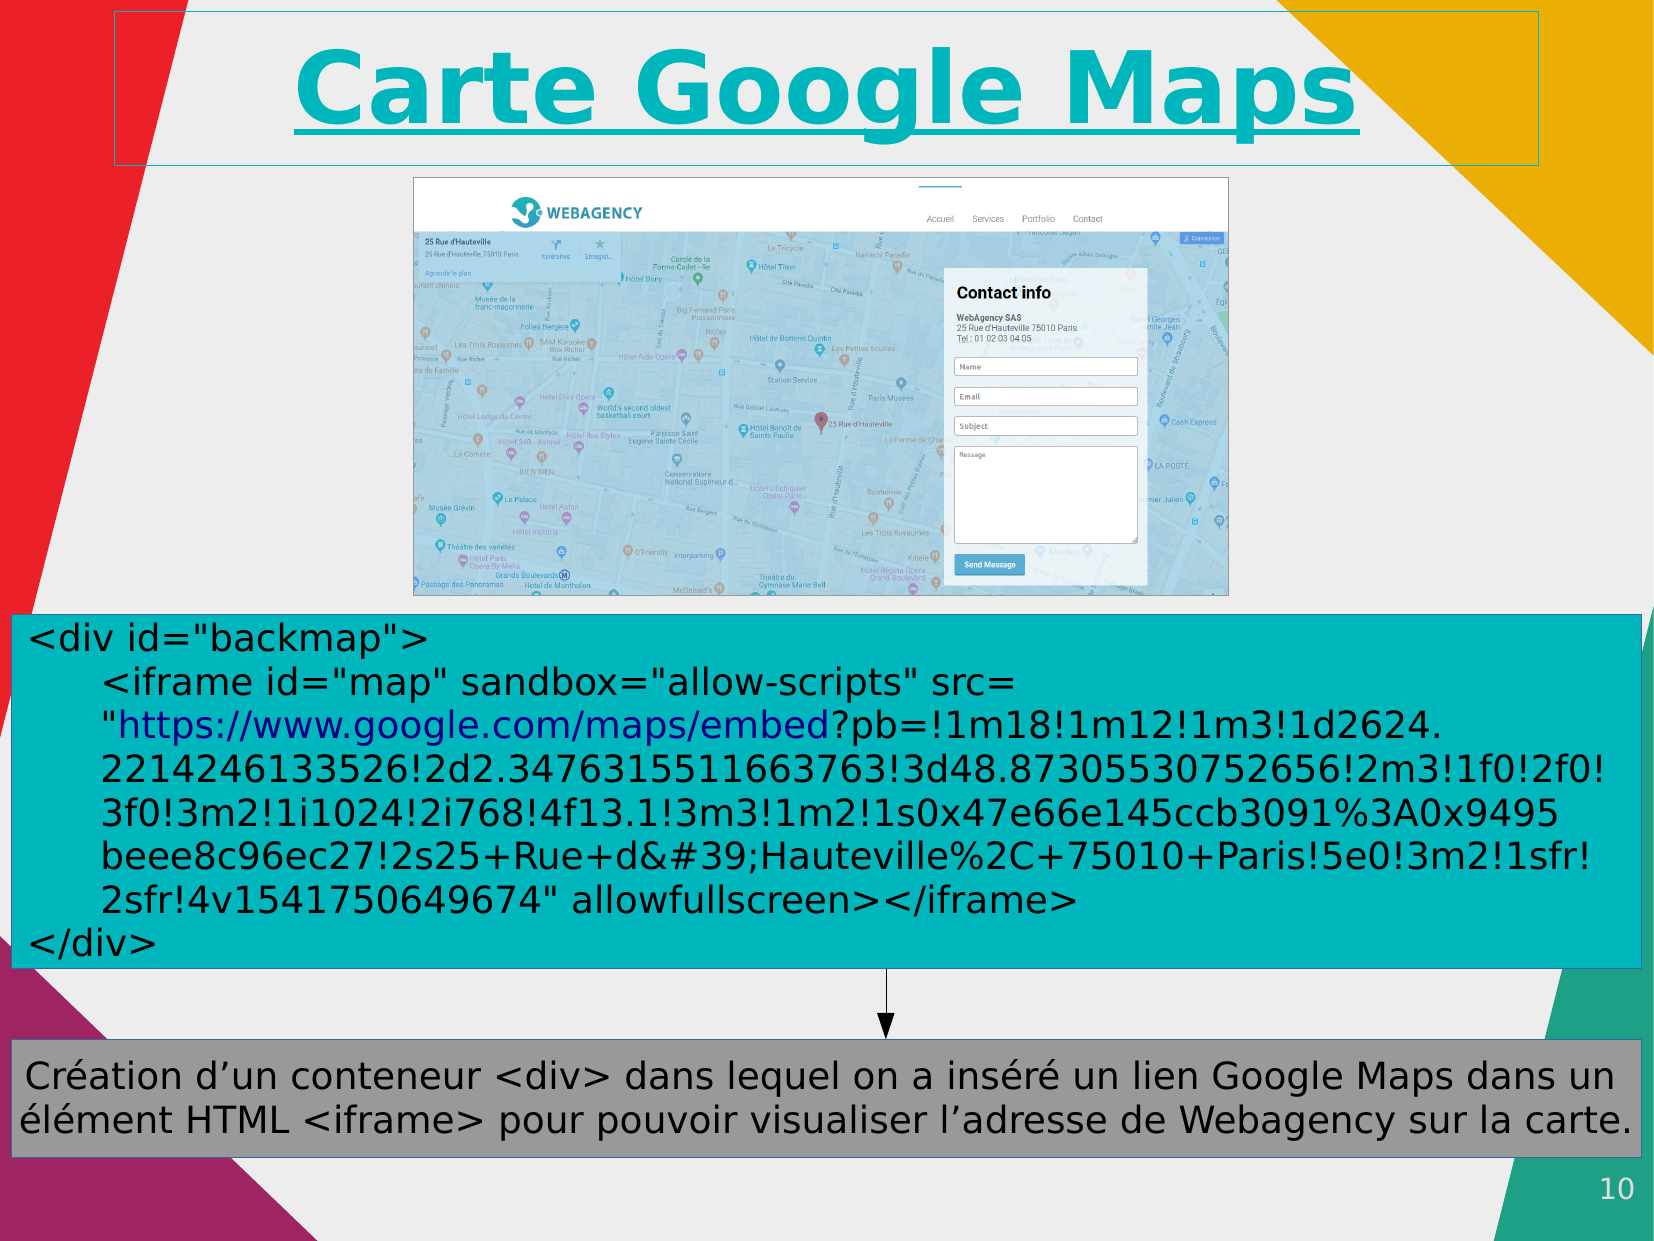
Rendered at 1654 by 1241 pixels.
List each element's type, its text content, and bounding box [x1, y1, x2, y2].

text_box <div id="backmap"> <iframe id="map" sandbox="allow-scripts" src= "https://www.google.com/maps/embed?pb=!1m18!1m12!1m3!1d2624. 2214246133526!2d2.3476315511663763!3d48.87305530752656!2m3!1f0!2f0! 3f0!3m2!1i1024!2i768!4f13.1!3m3!1m2!1s0x47e66e145ccb3091%3A0x9495 beee8c96ec27!2s25+Rue+d&#39;Hauteville%2C+75010+Paris!5e0!3m2!1sfr! 2sfr!4v1541750649674" allowfullscreen></iframe> </div> [11, 614, 1642, 969]
picture [413, 177, 1229, 596]
text_box Création d’un conteneur <div> dans lequel on a inséré un lien Google Maps dans un élément HTML <iframe> pour pouvoir visualiser l’adresse de Webagency sur la carte. [11, 1039, 1642, 1158]
title Carte Google Maps [114, 11, 1539, 166]
